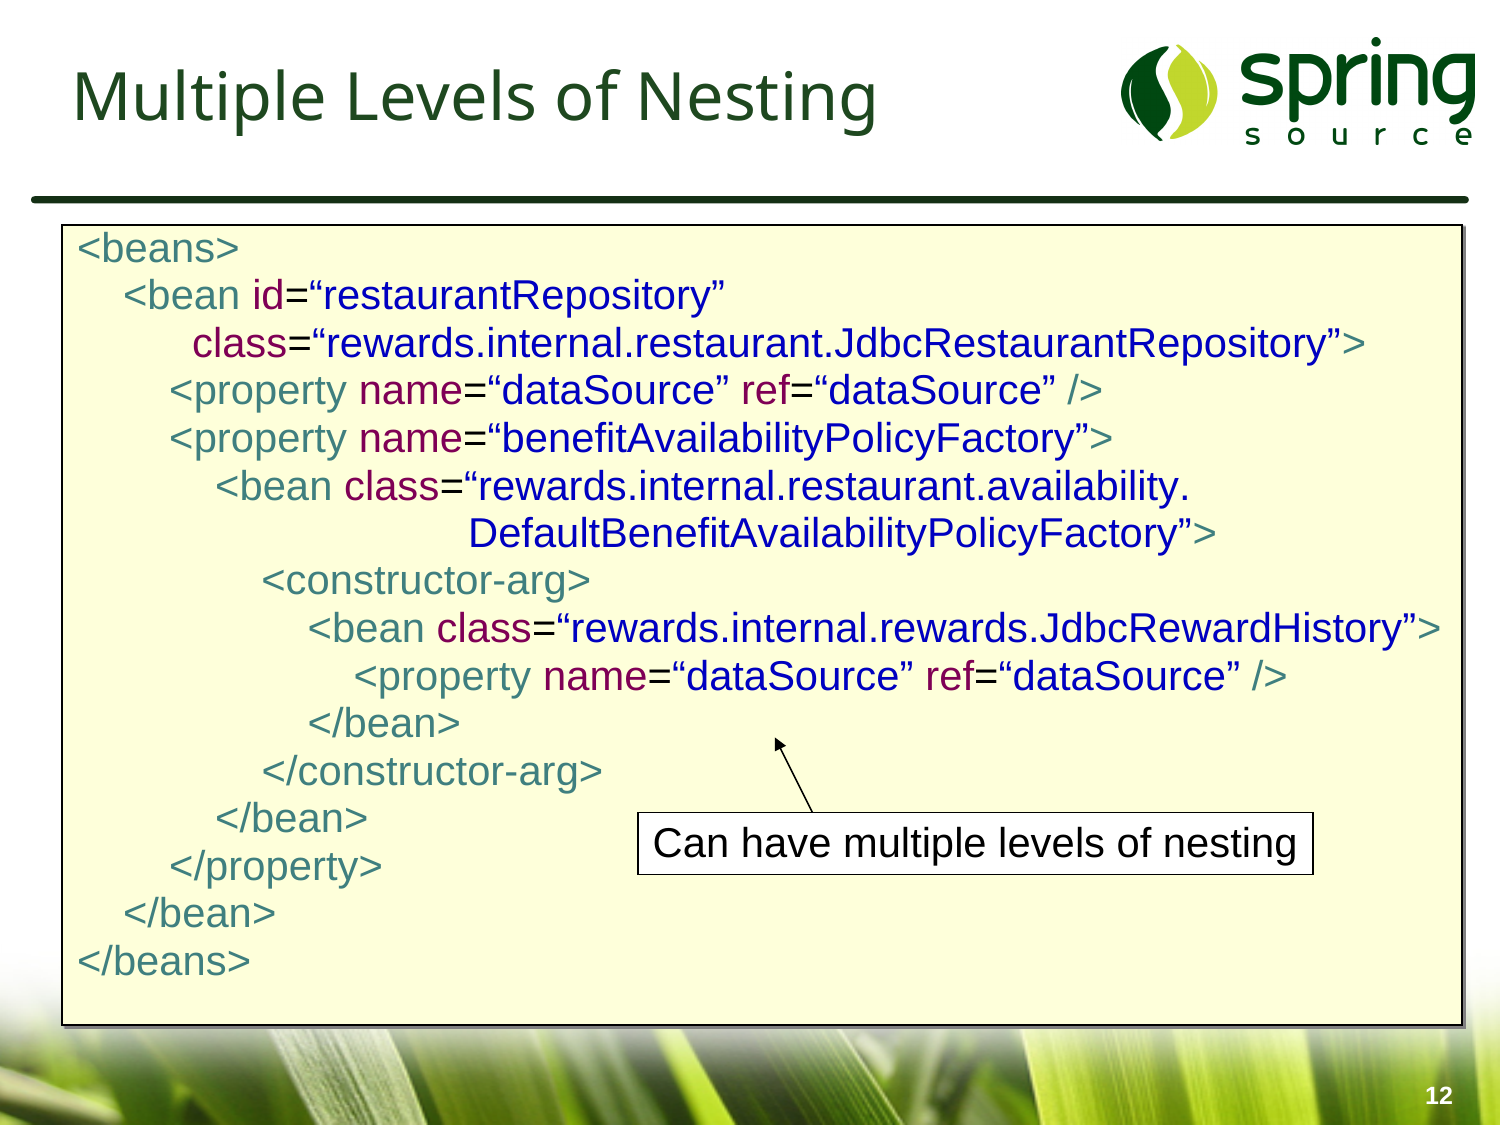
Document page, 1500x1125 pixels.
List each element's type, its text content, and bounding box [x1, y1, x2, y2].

picture [0, 944, 1500, 1125]
picture [1121, 37, 1475, 145]
title Multiple Levels of Nesting [56, 13, 1089, 176]
text_box Can have multiple levels of nesting [637, 812, 1313, 875]
text_box <beans> <bean id=“restaurantRepository” class=“rewards.internal.restaurant.JdbcRestaurantRepository”> <property name=“dataSource” ref=“dataSource” /> <property name=“benefitAvailabilityPolicyFactory”> <bean class=“rewards.internal.restaurant.availability. DefaultBenefitAvailabilityPolicyFactory”> <constructor-arg> <bean class=“rewards.internal.rewards.JdbcRewardHistory”> <property name=“dataSource” ref=“dataSource” /> </bean> </constructor-arg> </bean> </property> </bean> </beans> [62, 224, 1463, 1025]
